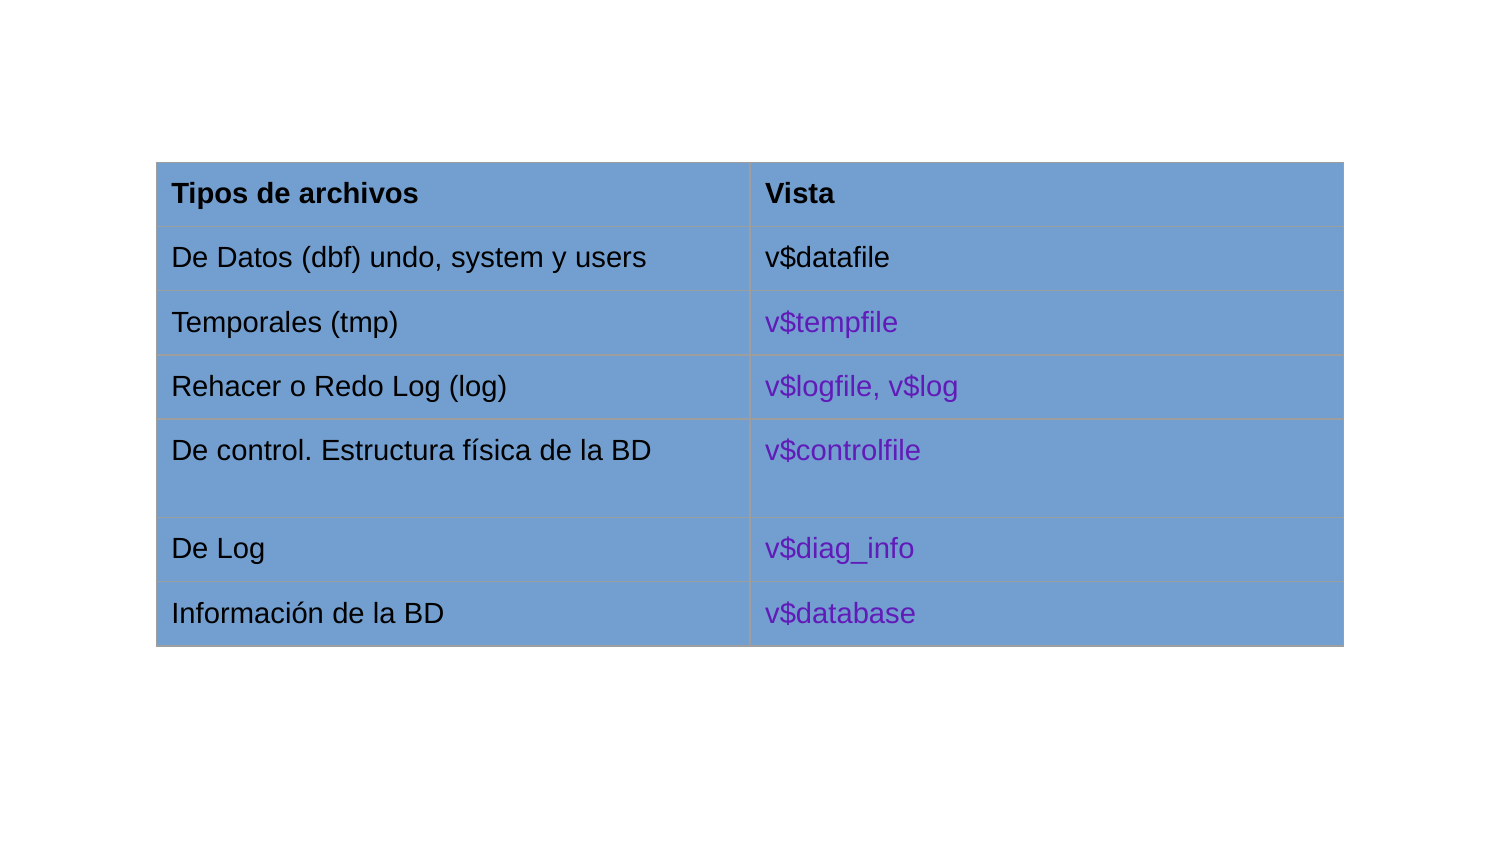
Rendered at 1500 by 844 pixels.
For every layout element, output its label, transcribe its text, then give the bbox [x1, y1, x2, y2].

table_cell De control. Estructura física de la BD [157, 420, 749, 517]
table_cell v$diag_info [751, 518, 1343, 581]
table_cell De Datos (dbf) undo, system y users [157, 227, 749, 290]
table_cell Temporales (tmp) [157, 291, 749, 354]
table_cell Información de la BD [157, 582, 749, 645]
table_cell v$datafile [751, 227, 1343, 290]
table_header Vista [751, 163, 1343, 226]
table_cell Rehacer o Redo Log (log) [157, 356, 749, 418]
table_cell De Log [157, 518, 749, 581]
table_cell v$database [751, 582, 1343, 645]
table_cell v$logfile, v$log [751, 356, 1343, 418]
table_cell v$controlfile [751, 420, 1343, 517]
table_cell v$tempfile [751, 291, 1343, 354]
table_header Tipos de archivos [157, 163, 749, 226]
